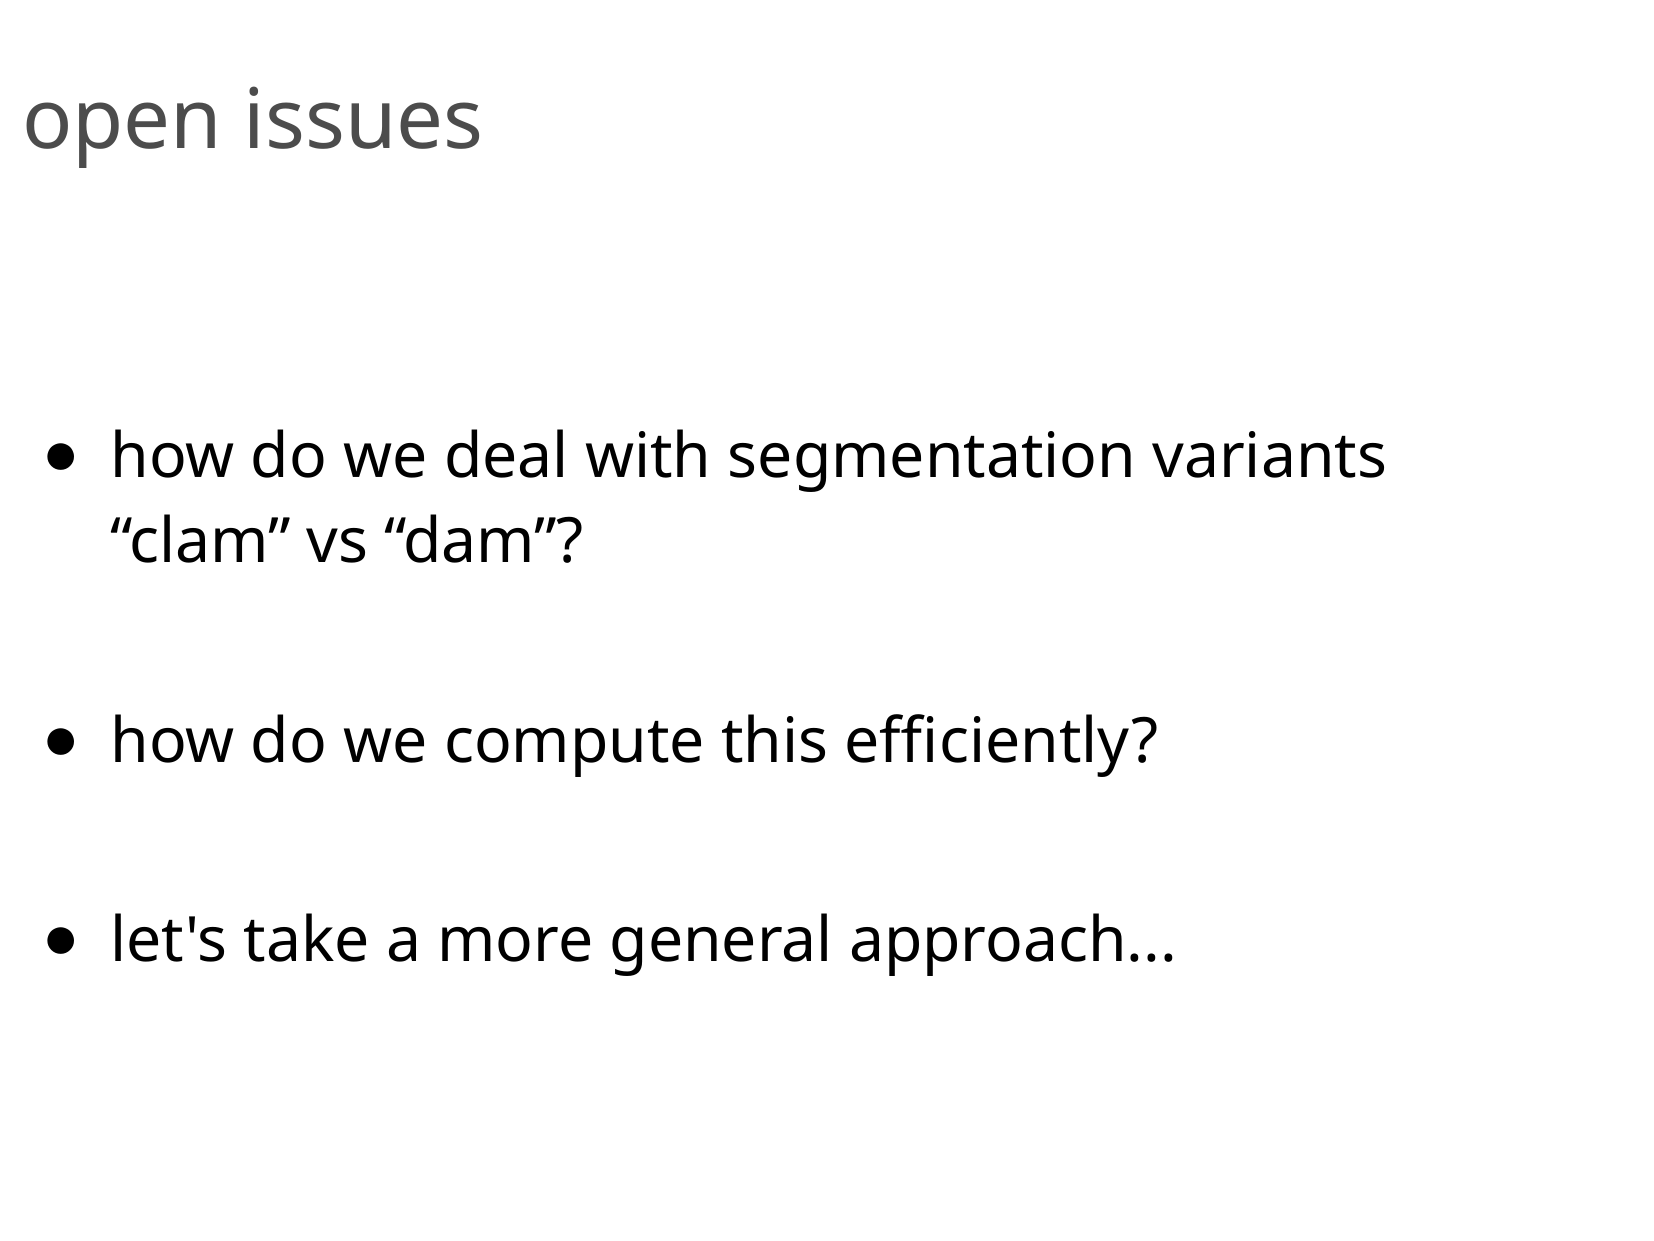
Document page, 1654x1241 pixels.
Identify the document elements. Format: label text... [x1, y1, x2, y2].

list how do we deal with segmentation variants “clam” vs “dam”? how do we compute this efficiently? let's take a more general approach... [25, 233, 1654, 1158]
title open issues [22, 26, 1654, 205]
